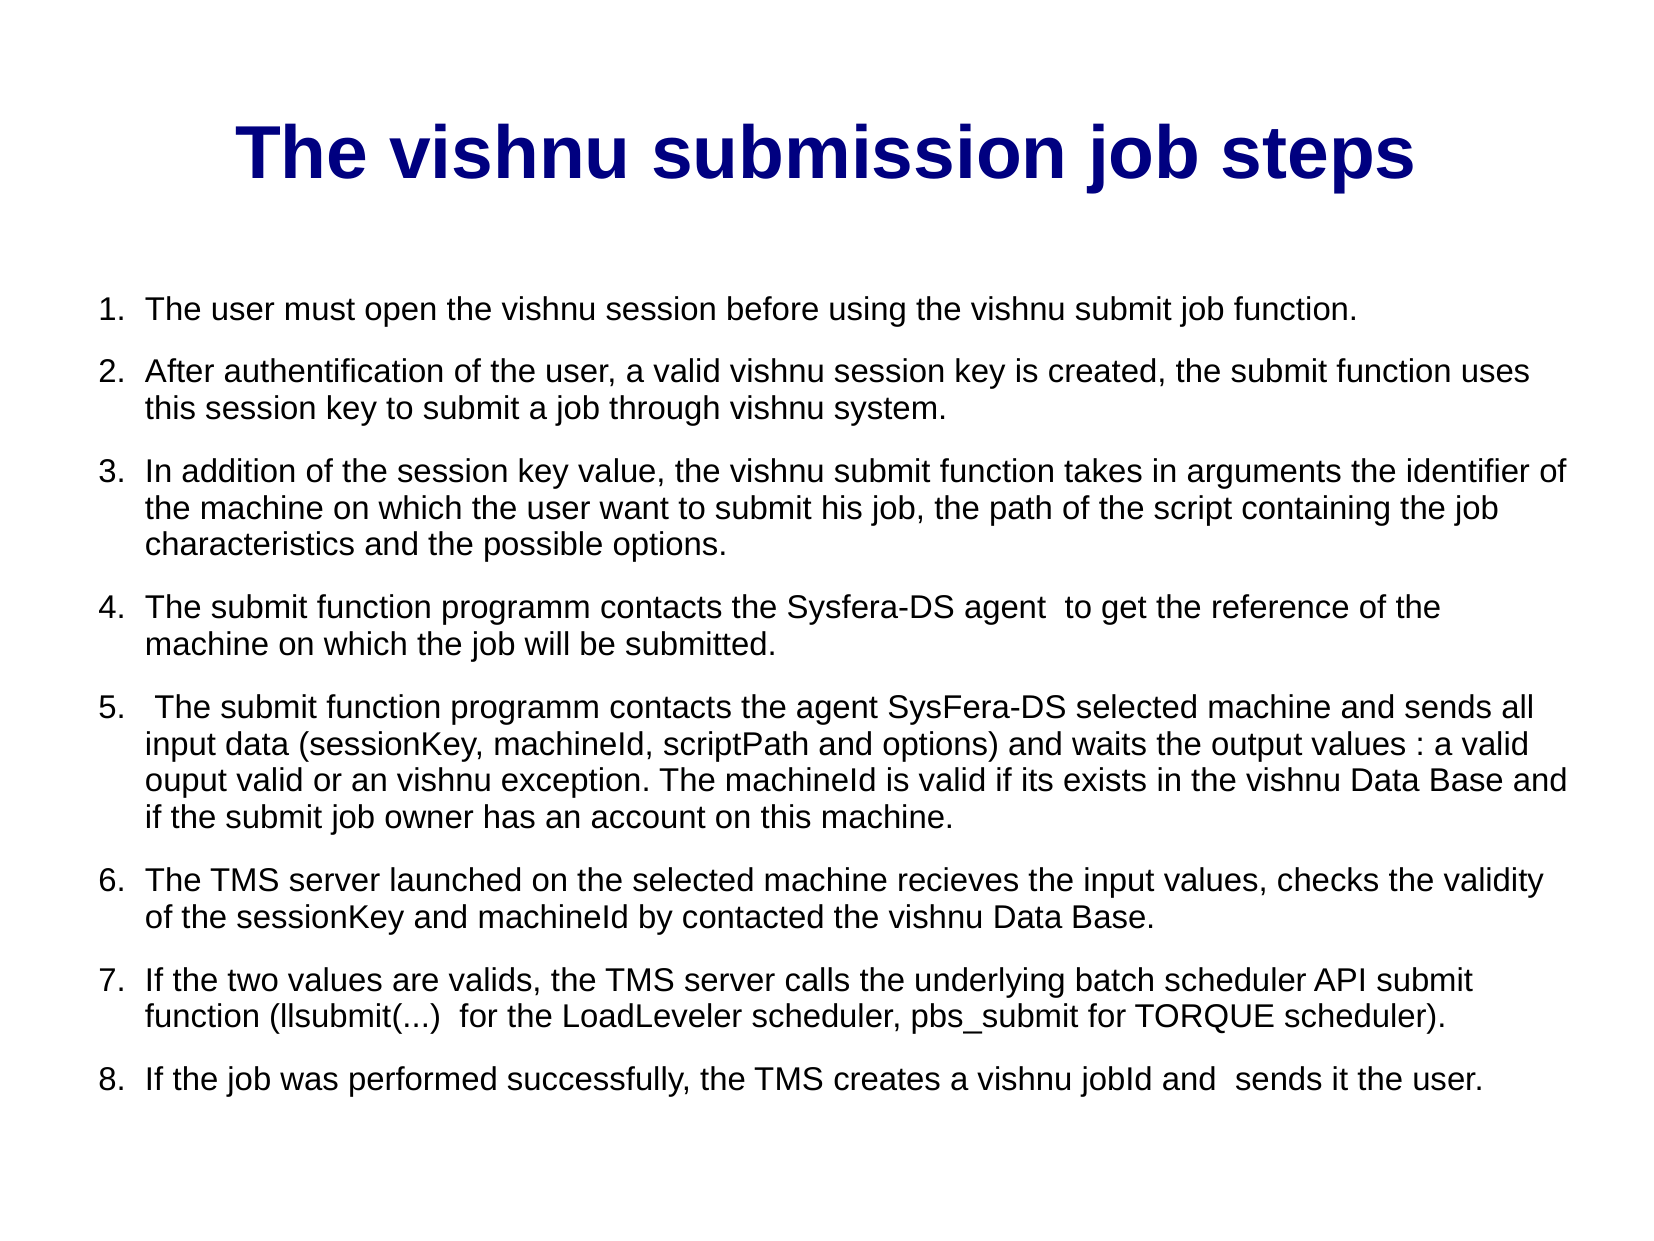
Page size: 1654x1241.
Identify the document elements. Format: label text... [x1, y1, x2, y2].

list The user must open the vishnu session before using the vishnu submit job function. After authentification of the user, a valid vishnu session key is created, the submit function uses this session key to submit a job through vishnu system. In addition of the session key value, the vishnu submit function takes in arguments the identifier of the machine on which the user want to submit his job, the path of the script containing the job characteristics and the possible options. The submit function programm contacts the Sysfera-DS agent to get the reference of the machine on which the job will be submitted. The submit function programm contacts the agent SysFera-DS selected machine and sends all input data (sessionKey, machineId, scriptPath and options) and waits the output values : a valid ouput valid or an vishnu exception. The machineId is valid if its exists in the vishnu Data Base and if the submit job owner has an account on this machine. The TMS server launched on the selected machine recieves the input values, checks the validity of the sessionKey and machineId by contacted the vishnu Data Base. If the two values are valids, the TMS server calls the underlying batch scheduler API submit function (llsubmit(...) for the LoadLeveler scheduler, pbs_submit for TORQUE scheduler). If the job was performed successfully, the TMS creates a vishnu jobId and sends it the user. [82, 290, 1571, 1109]
title The vishnu submission job steps [82, 49, 1571, 257]
